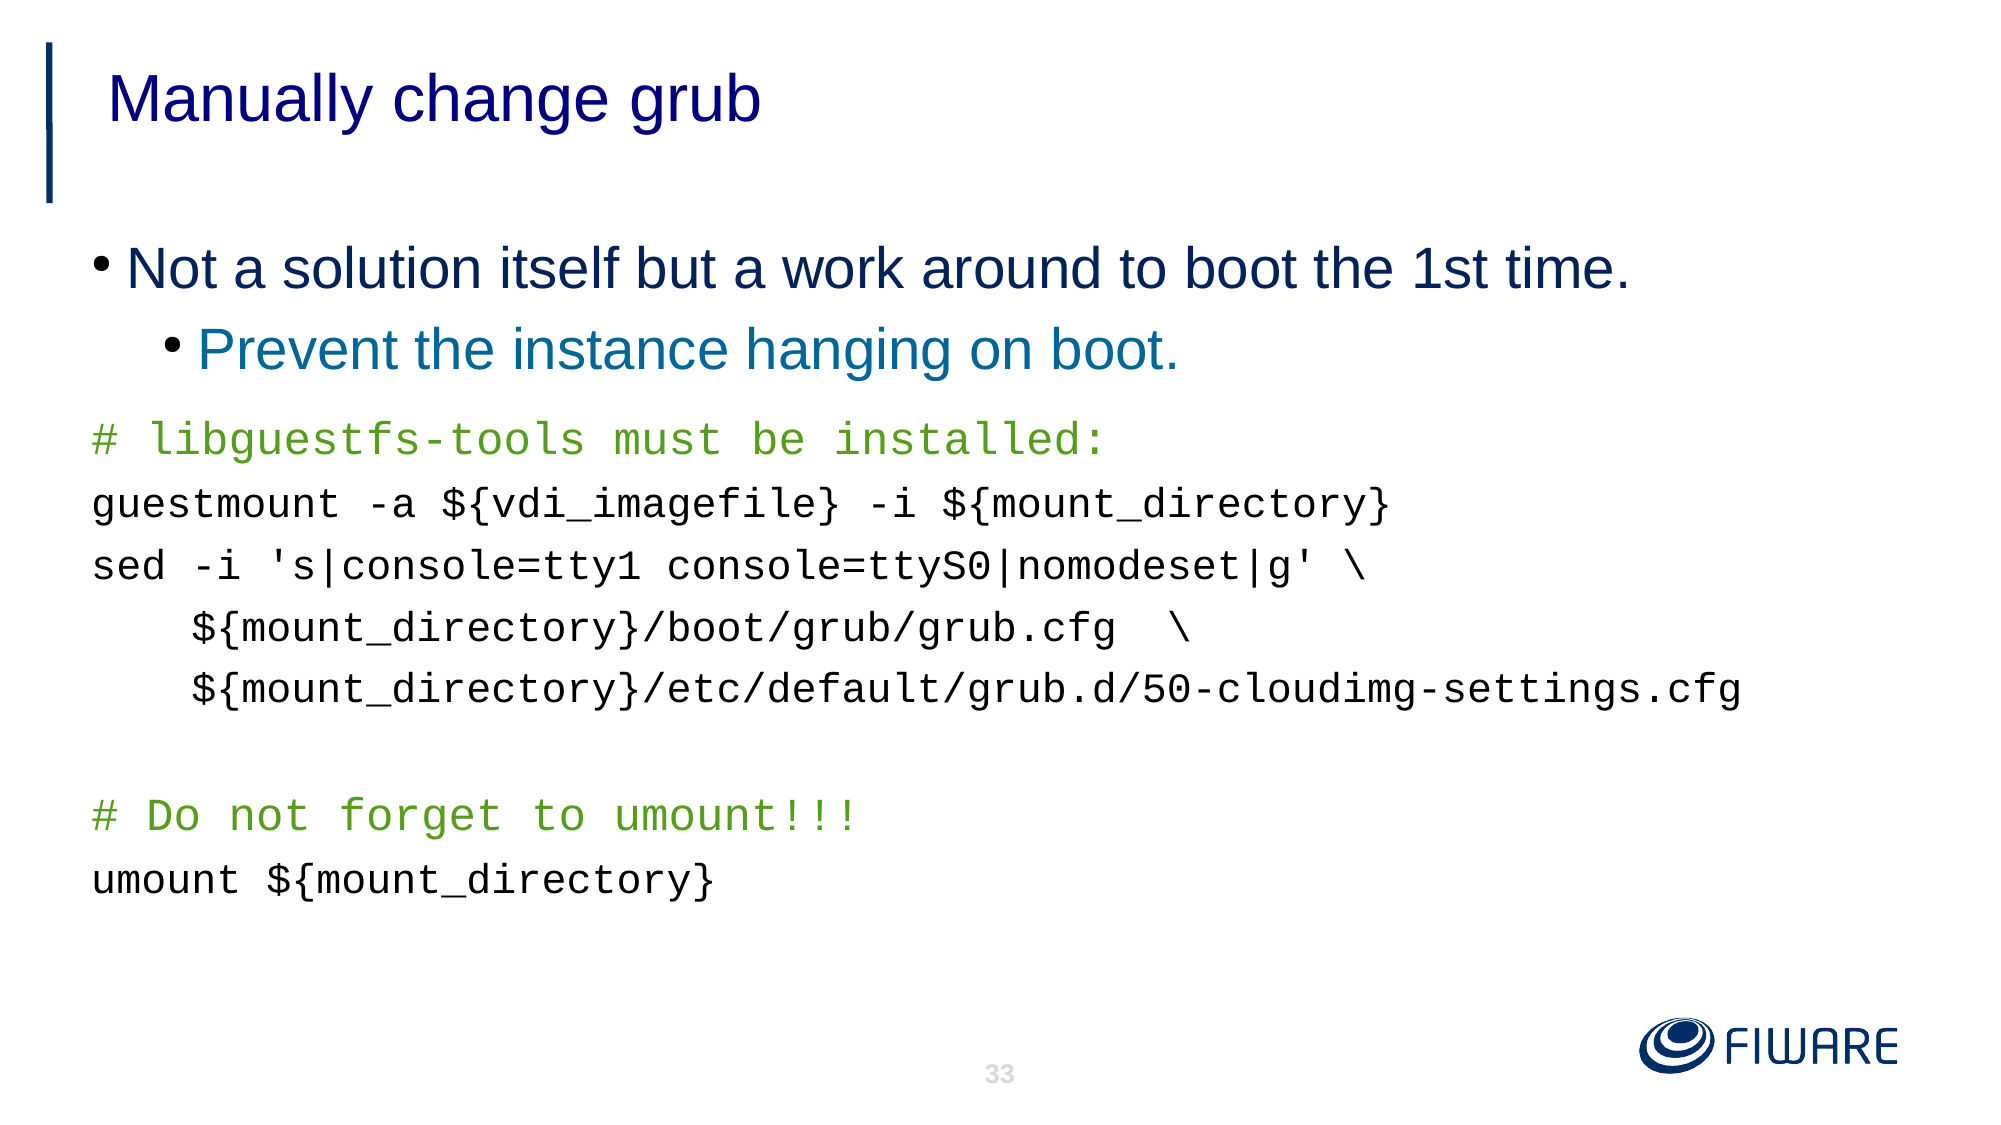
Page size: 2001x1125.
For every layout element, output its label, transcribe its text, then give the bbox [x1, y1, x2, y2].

text_box # libguestfs-tools must be installed: guestmount -a ${vdi_imagefile} -i ${mount_directory} sed -i 's|console=tty1 console=ttyS0|nomodeset|g' \ ${mount_directory}/boot/grub/grub.cfg \ ${mount_directory}/etc/default/grub.d/50-cloudimg-settings.cfg # Do not forget to umount!!! umount ${mount_directory} [76, 401, 1902, 910]
picture [1635, 1012, 1905, 1077]
slide_number <number> [887, 1042, 1113, 1103]
text_box Not a solution itself but a work around to boot the 1st time. Prevent the instance hanging on boot. [76, 212, 1902, 389]
title Manually change grub [92, 47, 1704, 178]
